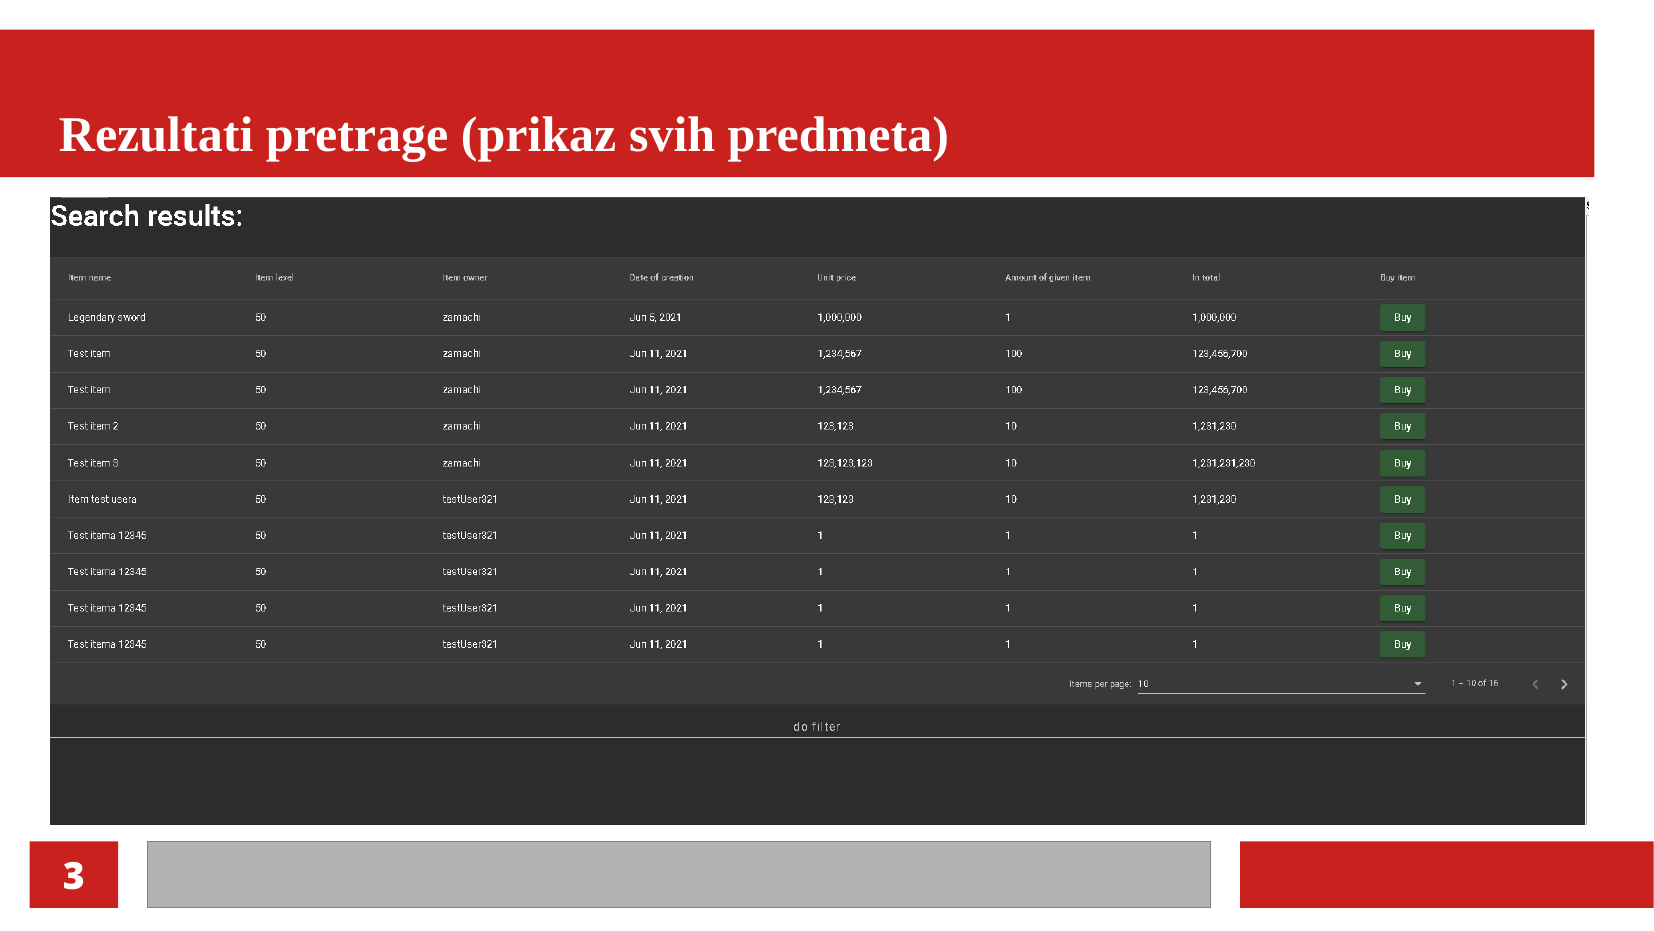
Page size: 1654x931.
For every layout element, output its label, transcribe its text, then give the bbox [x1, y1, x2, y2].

picture [50, 197, 1589, 825]
title Rezultati pretrage (prikaz svih predmeta) [59, 44, 1595, 163]
